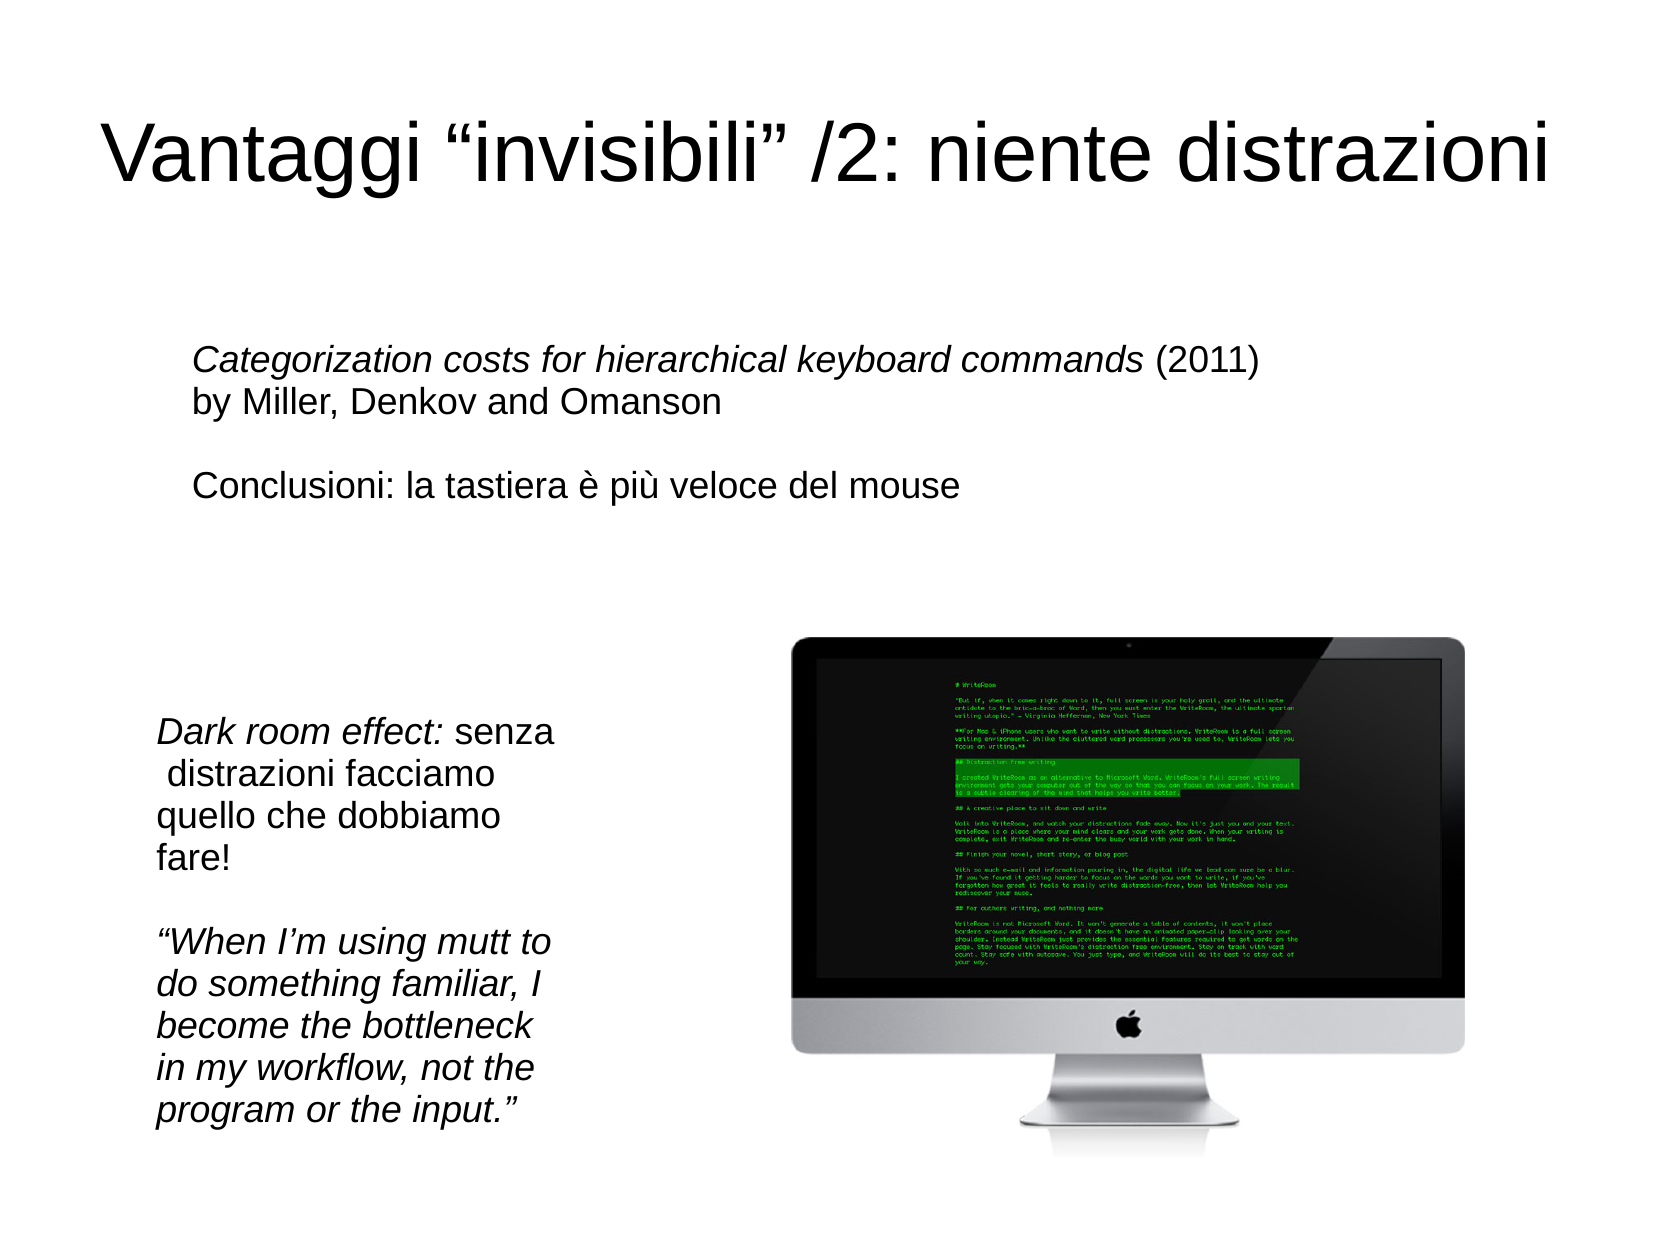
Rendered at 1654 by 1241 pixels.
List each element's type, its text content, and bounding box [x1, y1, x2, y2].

text_box Categorization costs for hierarchical keyboard commands (2011) by Miller, Denkov and Omanson Conclusioni: la tastiera è più veloce del mouse [177, 330, 1430, 514]
title Vantaggi “invisibili” /2: niente distrazioni [82, 49, 1571, 257]
text_box Dark room effect: senza distrazioni facciamo quello che dobbiamo fare! “When I’m using mutt to do something familiar, I become the bottleneck in my workflow, not the program or the input.” [141, 703, 579, 1138]
picture [791, 637, 1465, 1158]
